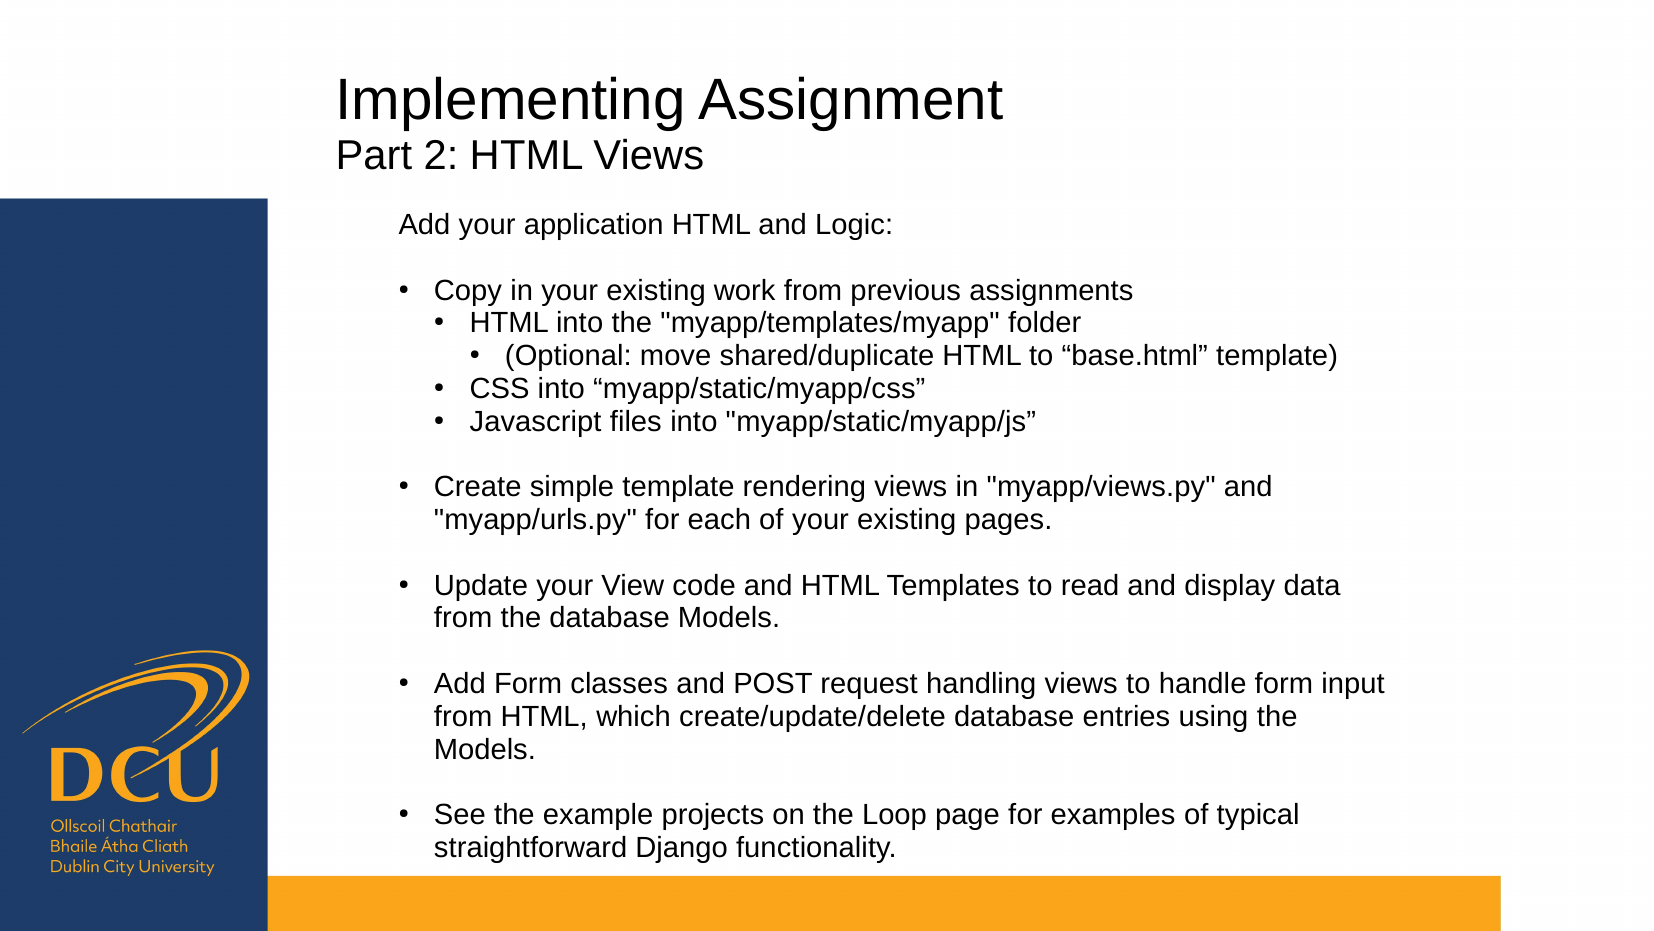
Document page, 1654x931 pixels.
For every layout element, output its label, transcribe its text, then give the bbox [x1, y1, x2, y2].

picture [0, 0, 1654, 931]
text_box Add your application HTML and Logic: Copy in your existing work from previous assignments HTML into the "myapp/templates/myapp" folder (Optional: move shared/duplicate HTML to “base.html” template) CSS into “myapp/static/myapp/css” Javascript files into "myapp/static/myapp/js” Create simple template rendering views in "myapp/views.py" and "myapp/urls.py" for each of your existing pages. Update your View code and HTML Templates to read and display data from the database Models. Add Form classes and POST request handling views to handle form input from HTML, which create/update/delete database entries using the Models. See the example projects on the Loop page for examples of typical straightforward Django functionality. [383, 200, 1418, 872]
text_box Implementing Assignment Part 2: HTML Views [320, 59, 1300, 186]
